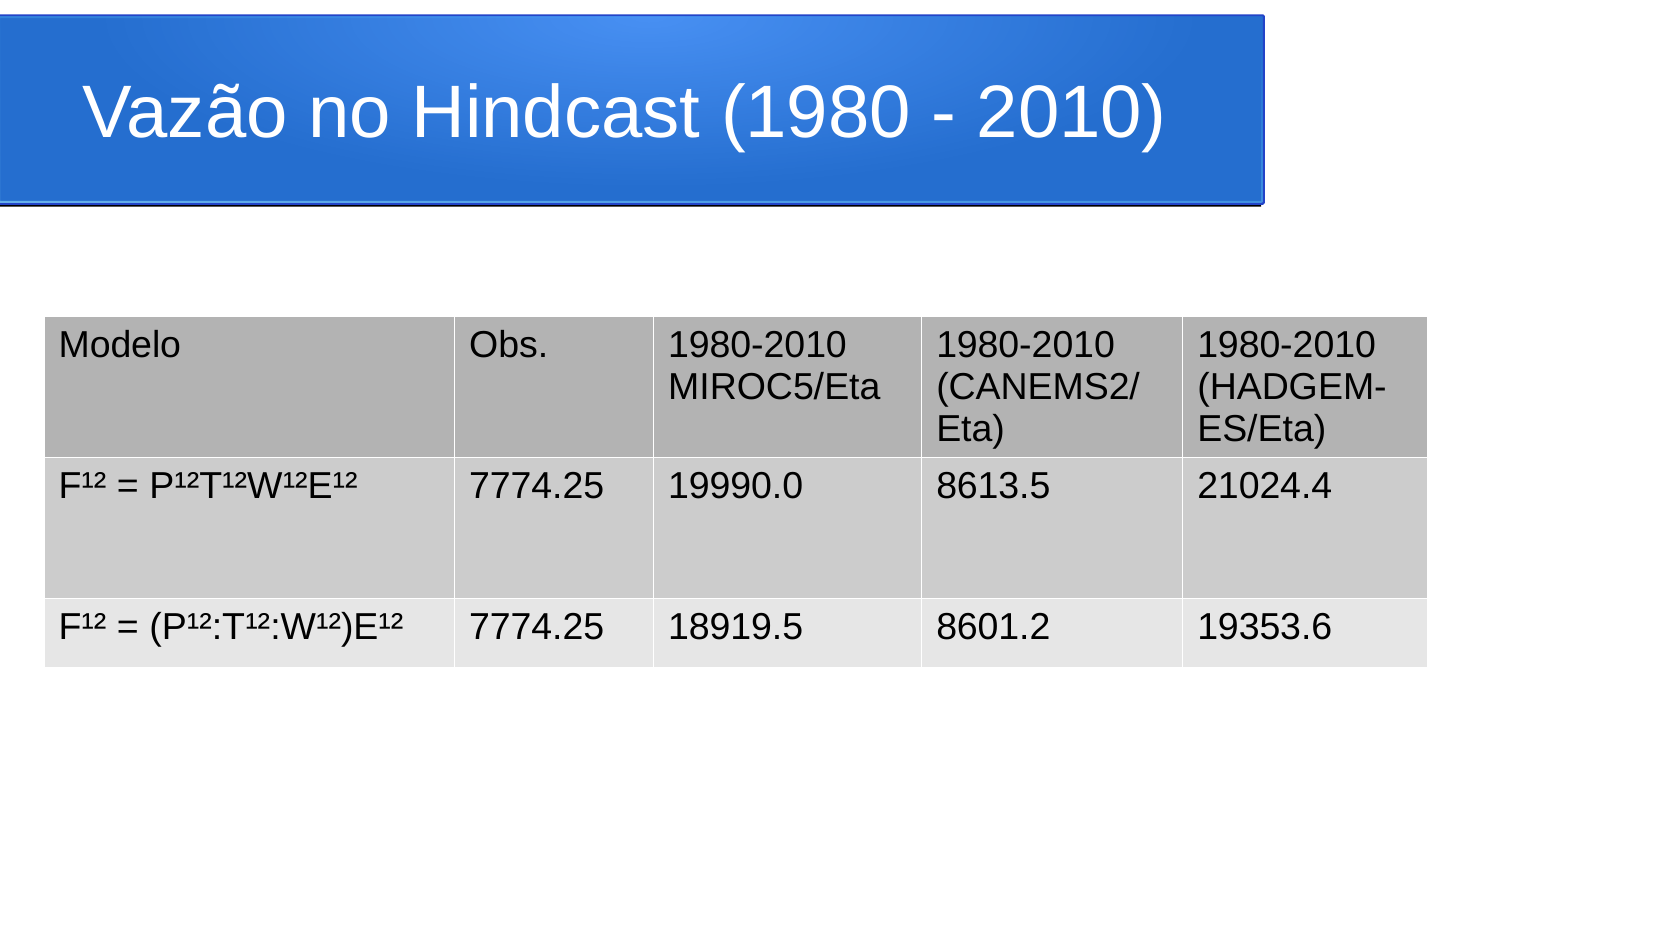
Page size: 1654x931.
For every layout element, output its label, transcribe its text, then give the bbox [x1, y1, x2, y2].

table_cell 8601.2 [922, 599, 1182, 667]
table_header 1980-2010 MIROC5/Eta [654, 317, 921, 457]
table_header 1980-2010 (CANEMS2/Eta) [922, 317, 1182, 457]
table_cell F¹² = P¹²T¹²W¹²E¹² [45, 458, 454, 598]
table_cell F¹² = (P¹²:T¹²:W¹²)E¹² [45, 599, 454, 667]
table_cell 18919.5 [654, 599, 921, 667]
table_cell 7774.25 [455, 599, 653, 667]
table_cell 7774.25 [455, 458, 653, 598]
table_cell 19353.6 [1183, 599, 1427, 667]
title Vazão no Hindcast (1980 - 2010) [82, 35, 1235, 189]
table_header Modelo [45, 317, 454, 457]
table_header Obs. [455, 317, 653, 457]
table_cell 19990.0 [654, 458, 921, 598]
table_cell 21024.4 [1183, 458, 1427, 598]
table_cell 8613.5 [922, 458, 1182, 598]
table_header 1980-2010 (HADGEM-ES/Eta) [1183, 317, 1427, 457]
